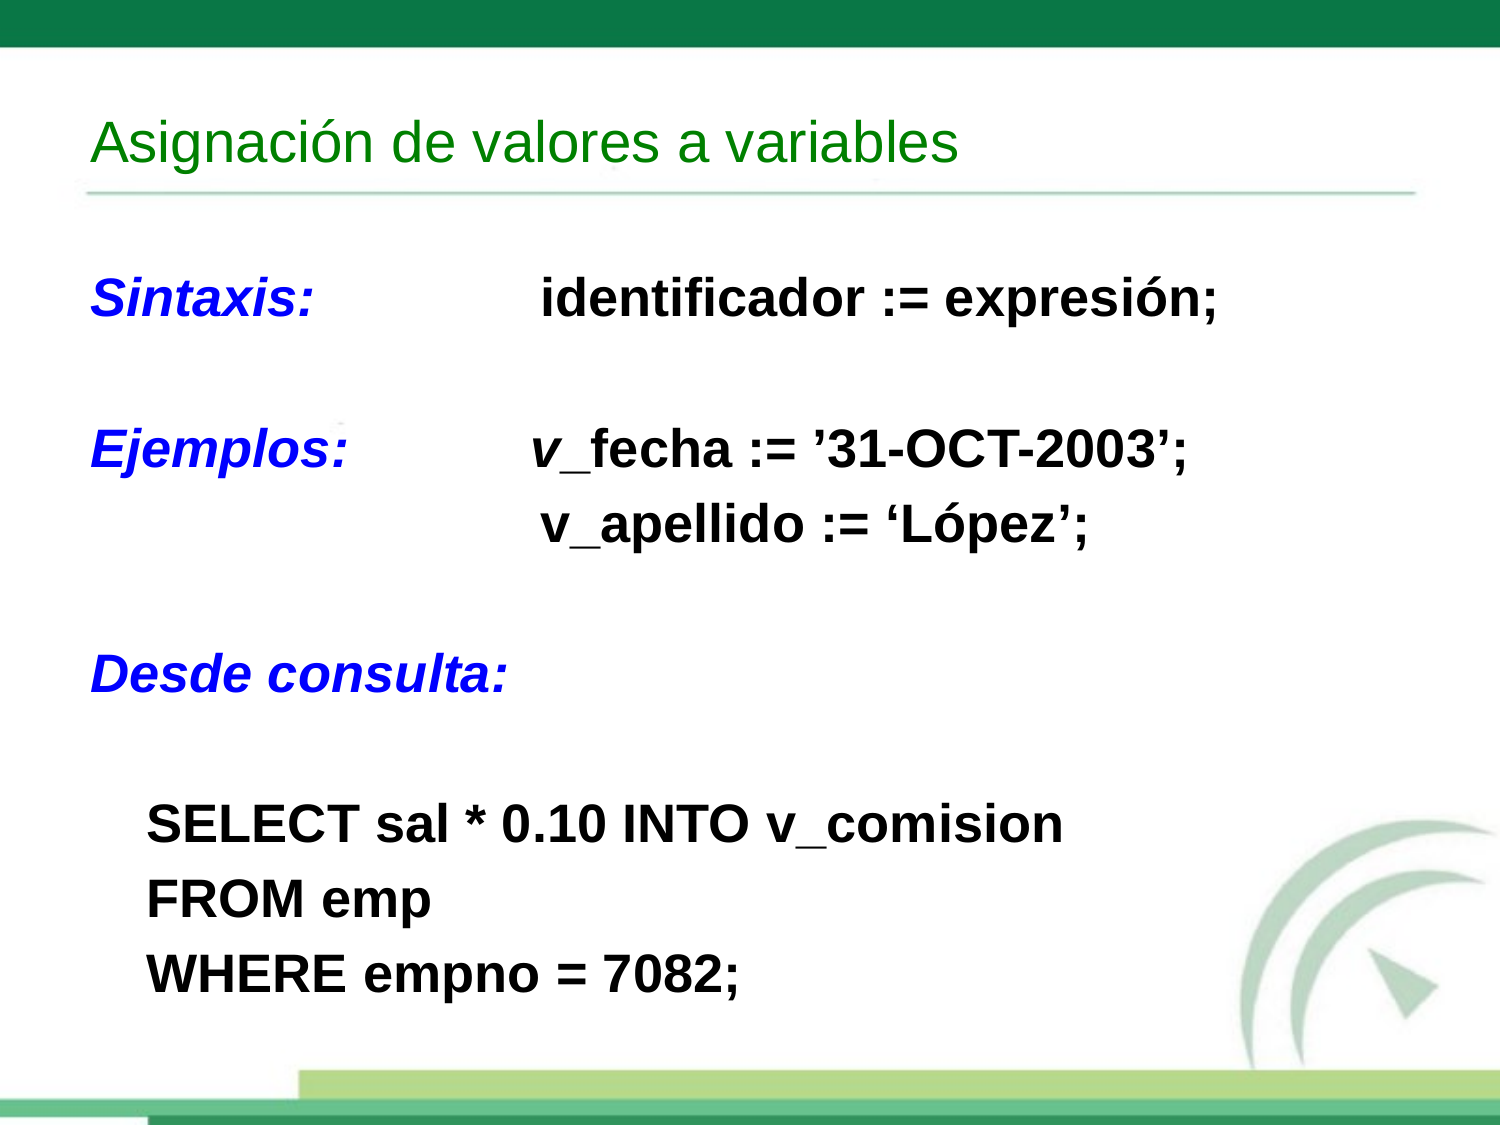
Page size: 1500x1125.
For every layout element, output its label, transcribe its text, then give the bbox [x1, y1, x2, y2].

picture [0, 0, 1500, 1125]
list Sintaxis: identificador := expresión; Ejemplos: v_fecha := ’31-OCT-2003’; v_apellido := ‘López’; Desde consulta: SELECT sal * 0.10 INTO v_comision FROM emp WHERE empno = 7082; [75, 262, 1426, 1013]
title Asignación de valores a variables [75, 45, 1426, 233]
